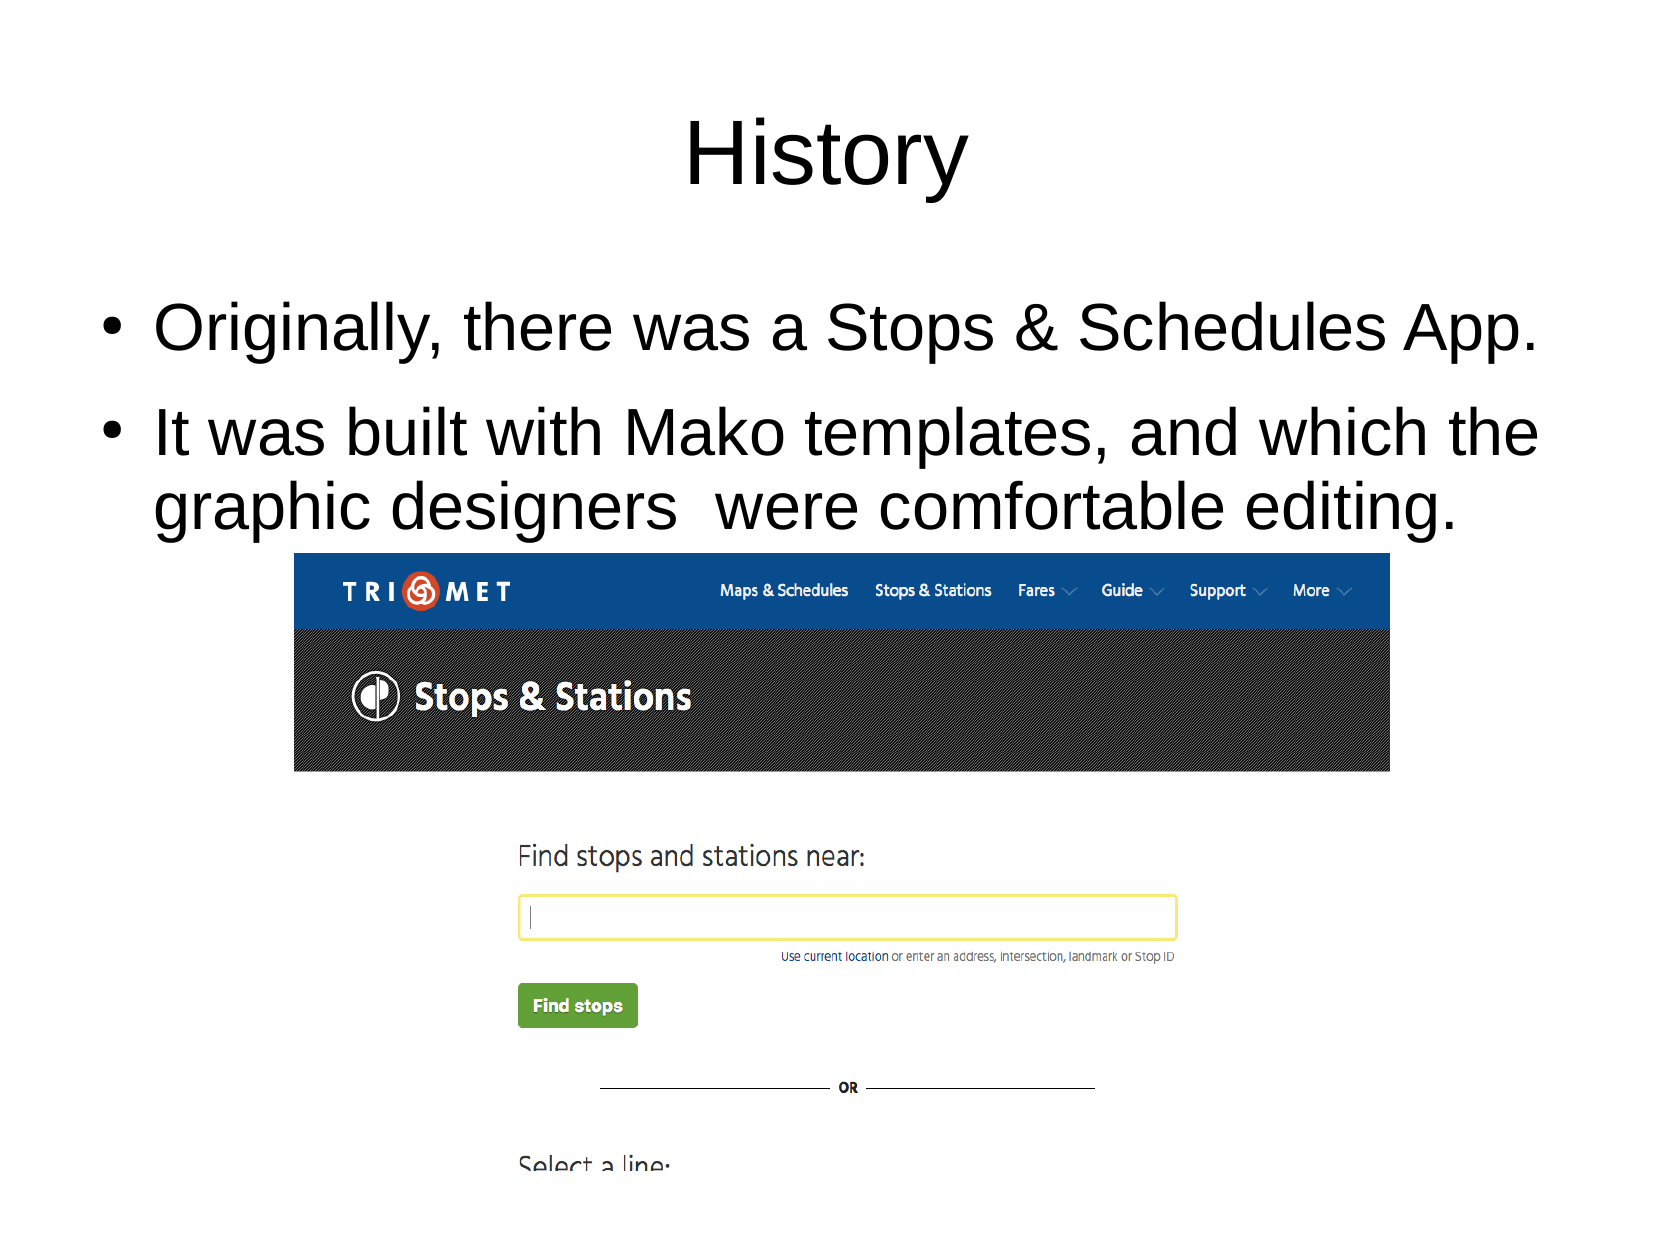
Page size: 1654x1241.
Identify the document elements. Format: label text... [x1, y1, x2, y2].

picture [294, 553, 1390, 1171]
title History [82, 49, 1571, 257]
list Originally, there was a Stops & Schedules App. It was built with Mako templates, and which the graphic designers were comfortable editing. [82, 290, 1571, 1010]
